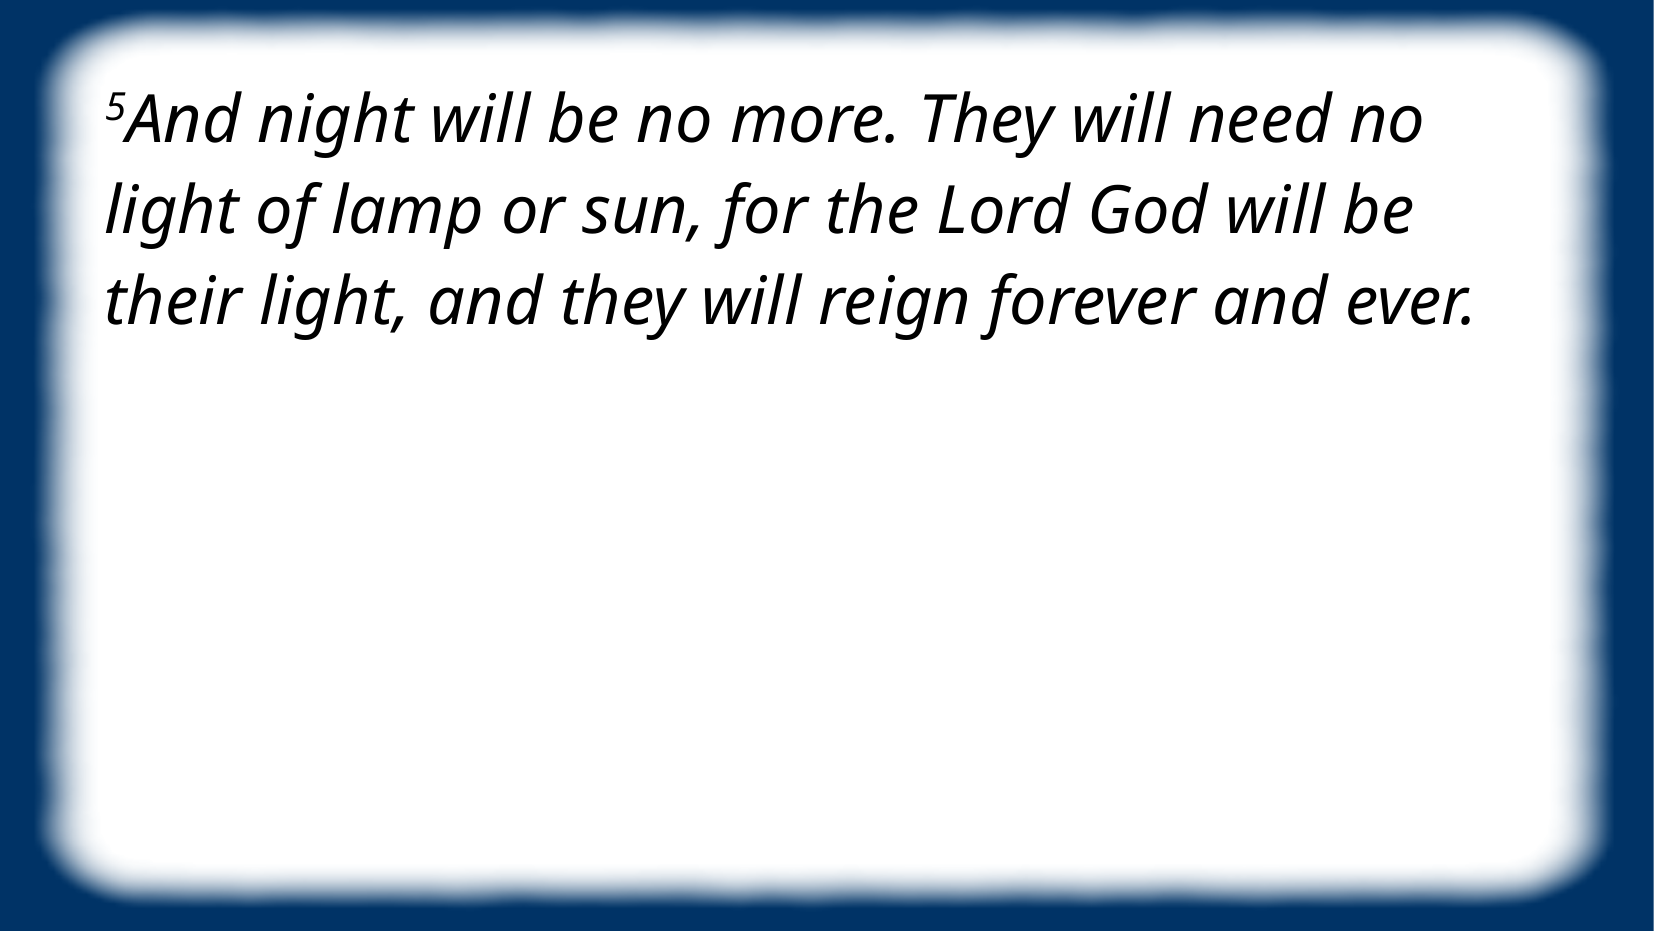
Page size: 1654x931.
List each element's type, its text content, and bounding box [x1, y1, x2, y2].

text_box 5And night will be no more. They will need no light of lamp or sun, for the Lord God will be their light, and they will reign forever and ever. [90, 63, 1561, 346]
picture [0, 0, 1654, 931]
